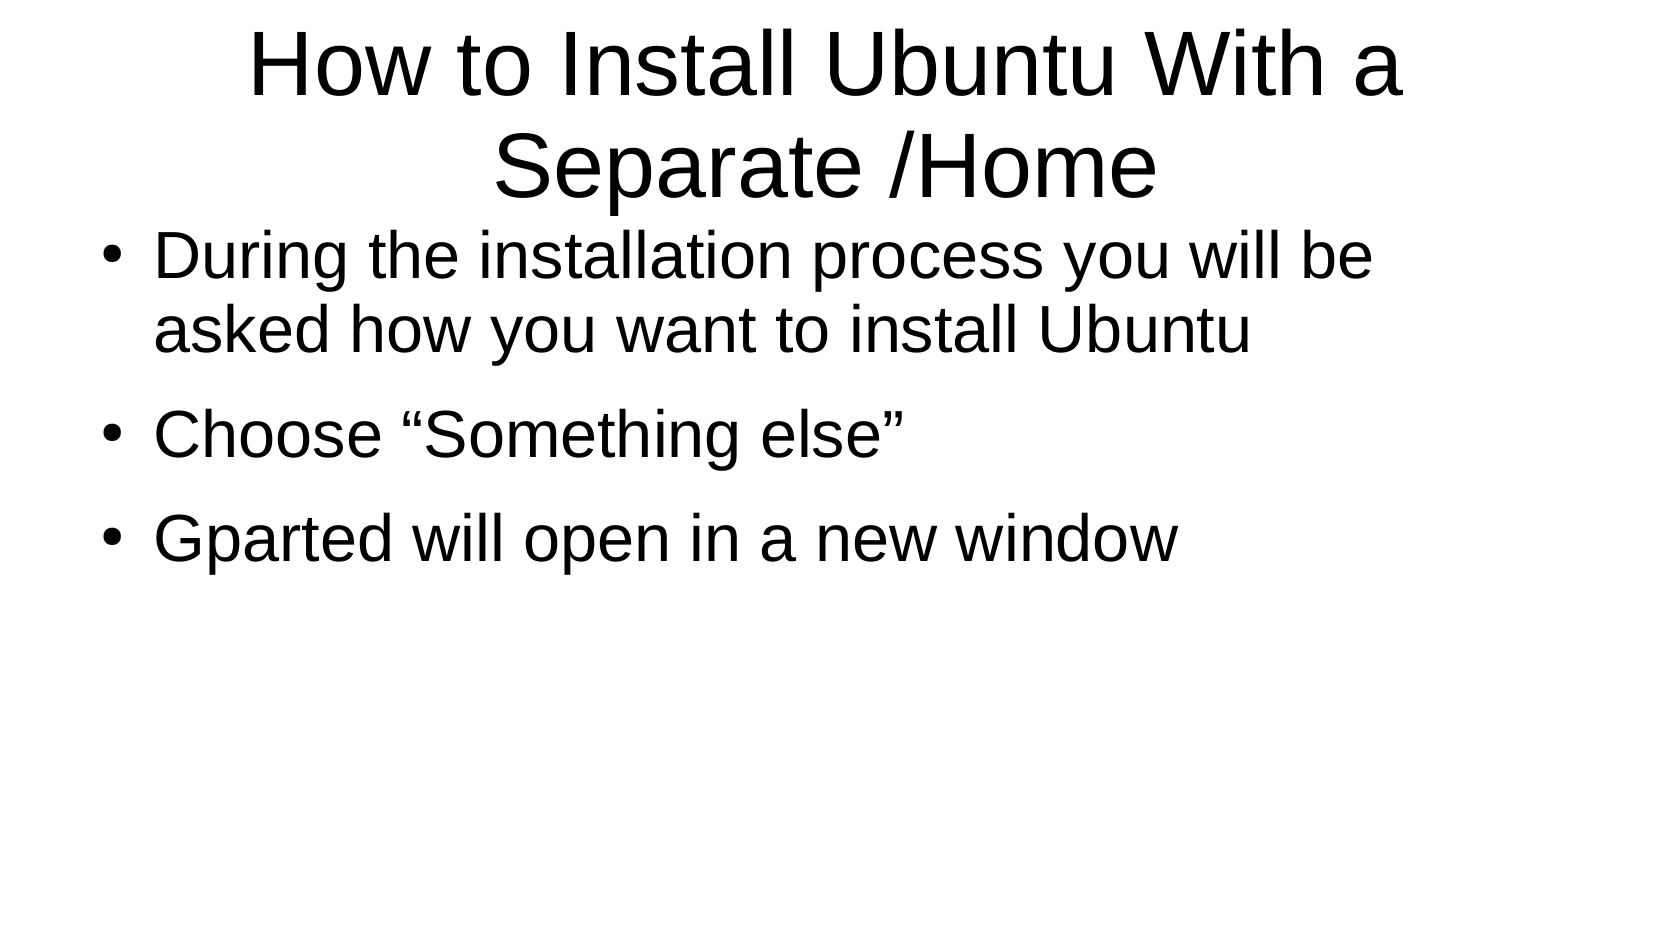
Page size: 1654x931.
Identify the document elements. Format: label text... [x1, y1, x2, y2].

list During the installation process you will be asked how you want to install Ubuntu Choose “Something else” Gparted will open in a new window [82, 217, 1571, 758]
title How to Install Ubuntu With a Separate /Home [82, 12, 1571, 217]
